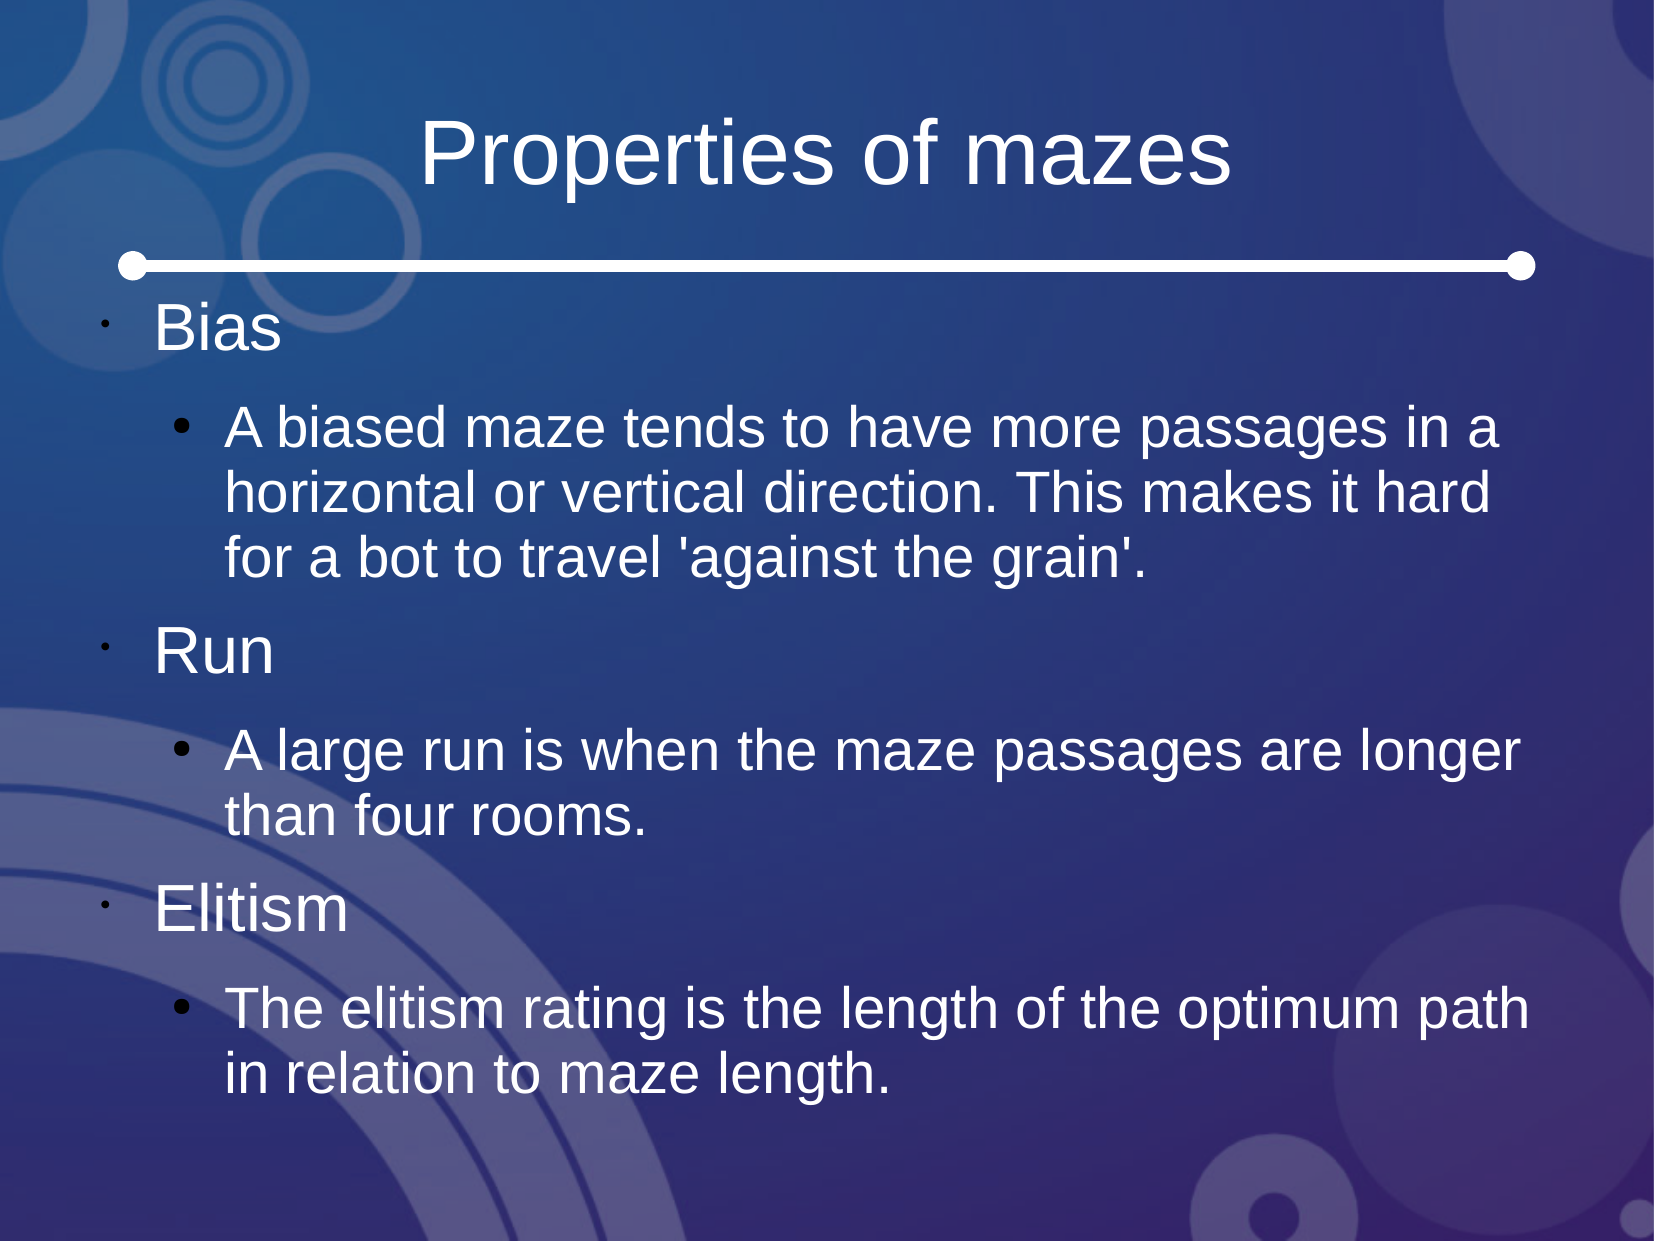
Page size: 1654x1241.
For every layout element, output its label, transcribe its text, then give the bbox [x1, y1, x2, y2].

title Properties of mazes [82, 56, 1571, 250]
list Bias A biased maze tends to have more passages in a horizontal or vertical direction. This makes it hard for a bot to travel 'against the grain'. Run A large run is when the maze passages are longer than four rooms. Elitism The elitism rating is the length of the optimum path in relation to maze length. [82, 290, 1571, 1204]
